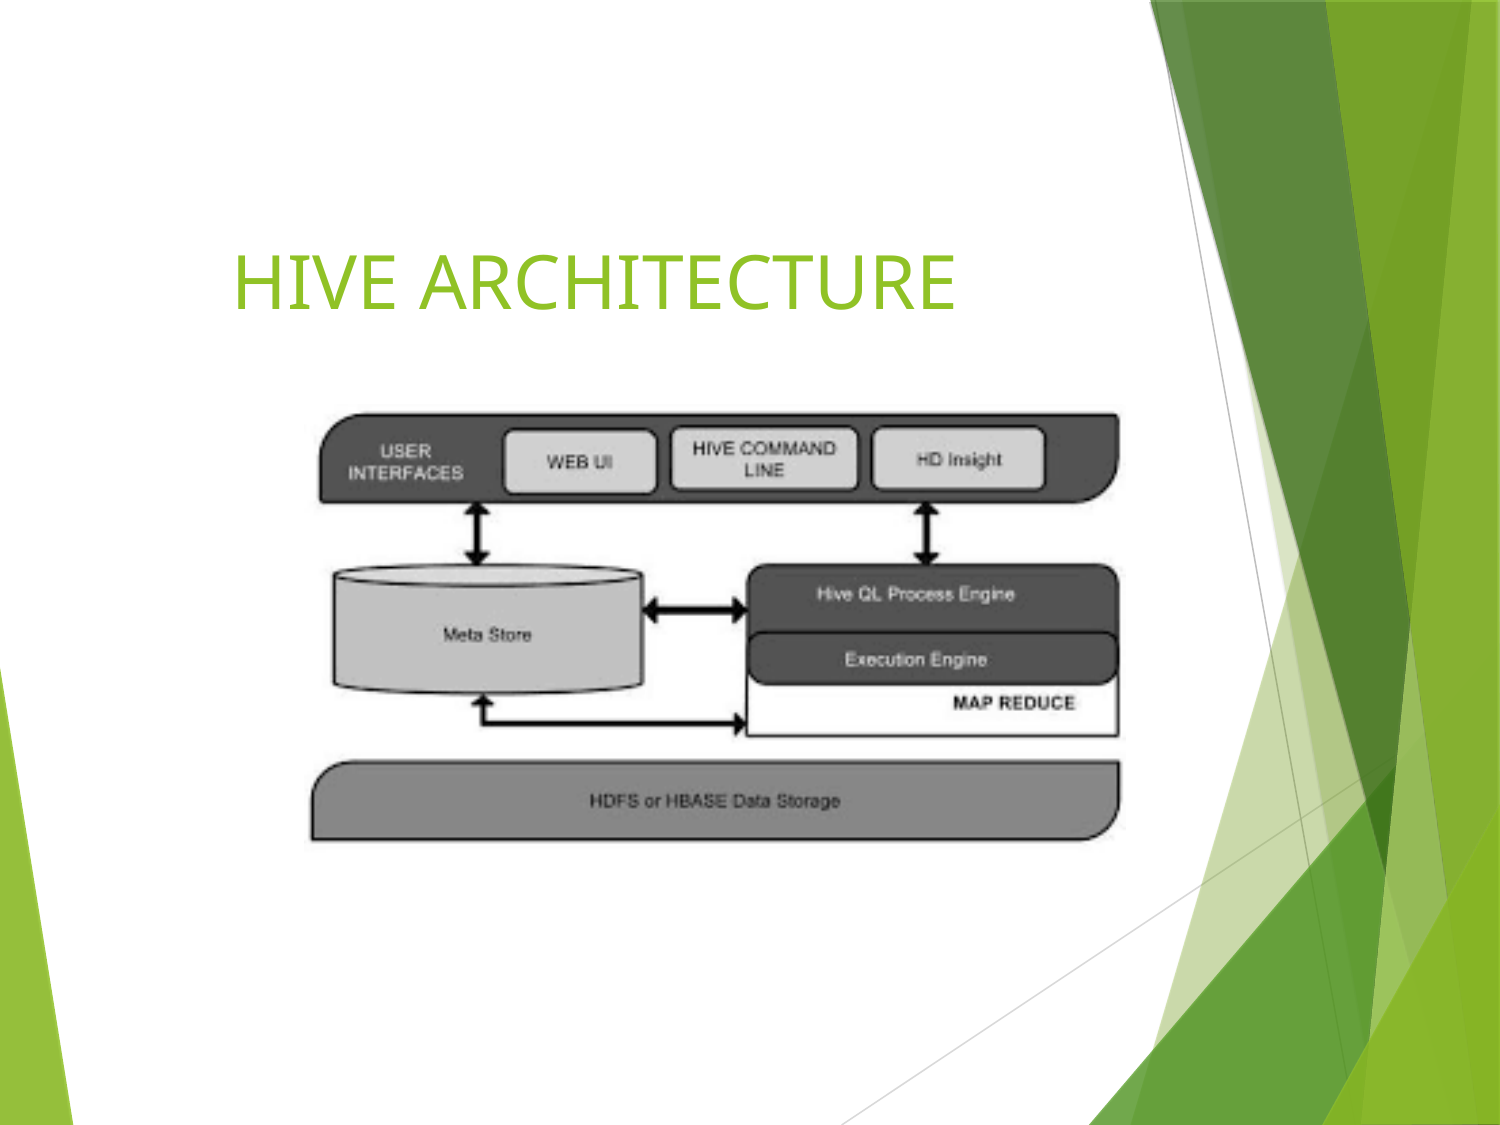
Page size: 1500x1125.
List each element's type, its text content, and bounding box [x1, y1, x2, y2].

picture [304, 404, 1126, 856]
title HIVE ARCHITECTURE [99, 137, 1142, 375]
